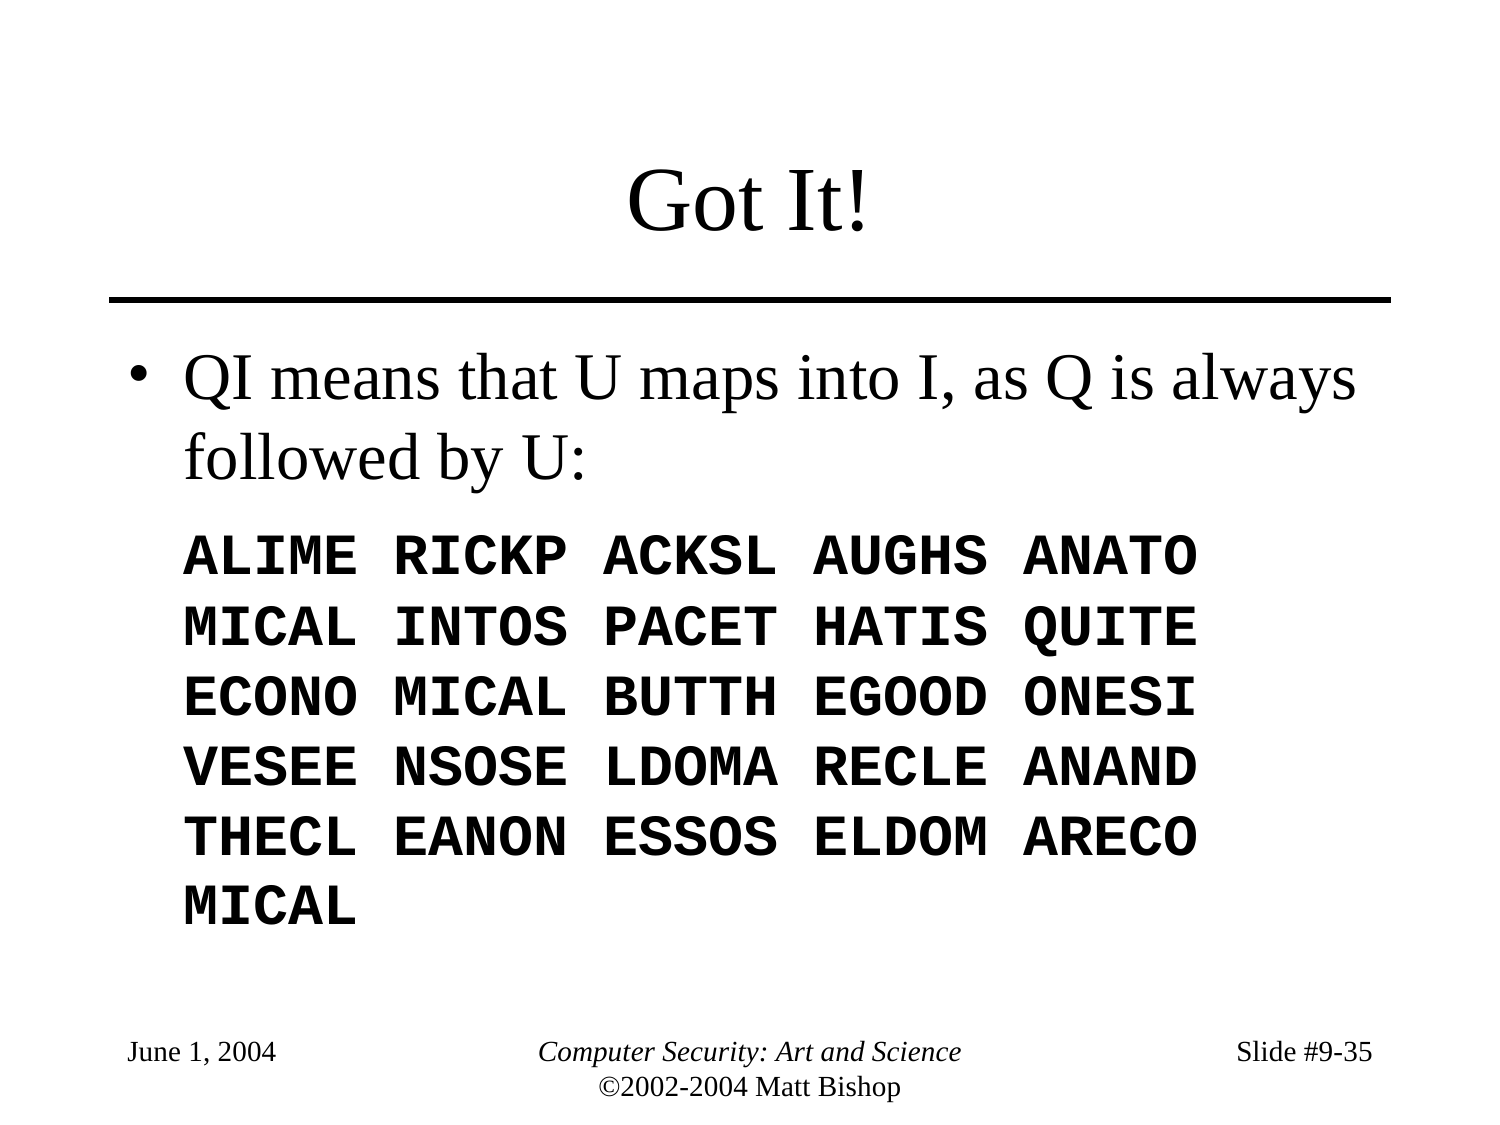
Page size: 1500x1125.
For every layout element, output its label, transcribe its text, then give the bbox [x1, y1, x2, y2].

title Got It! [112, 99, 1388, 288]
list QI means that U maps into I, as Q is always followed by U: ALIME RICKP ACKSL AUGHS ANATO MICAL INTOS PACET HATIS QUITE ECONO MICAL BUTTH EGOOD ONESI VESEE NSOSE LDOMA RECLE ANAND THECL EANON ESSOS ELDOM ARECO MICAL [112, 324, 1388, 1000]
